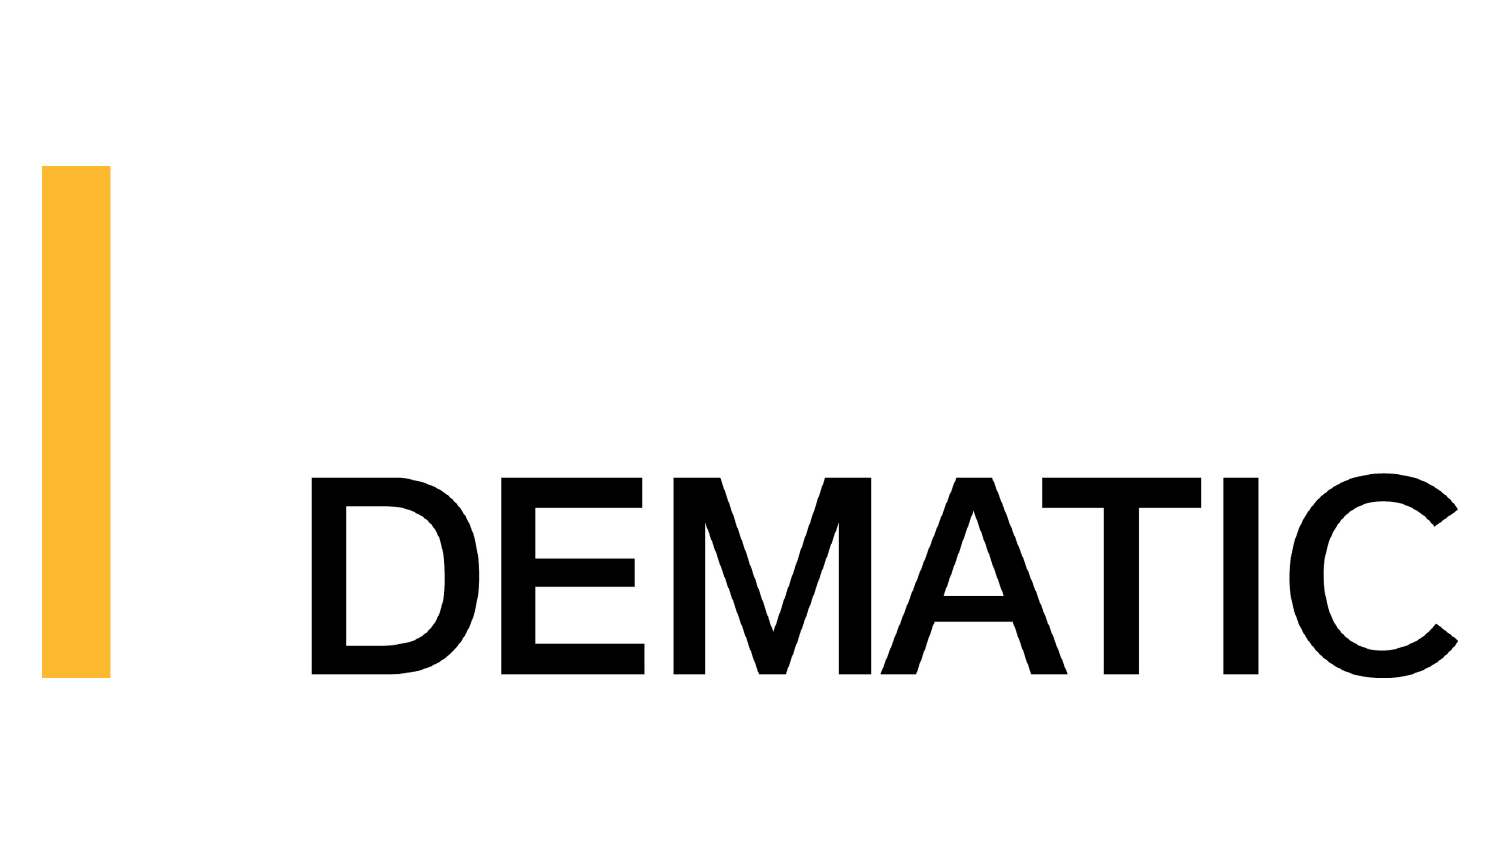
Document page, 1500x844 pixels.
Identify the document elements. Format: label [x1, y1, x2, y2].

picture [42, 166, 1458, 678]
